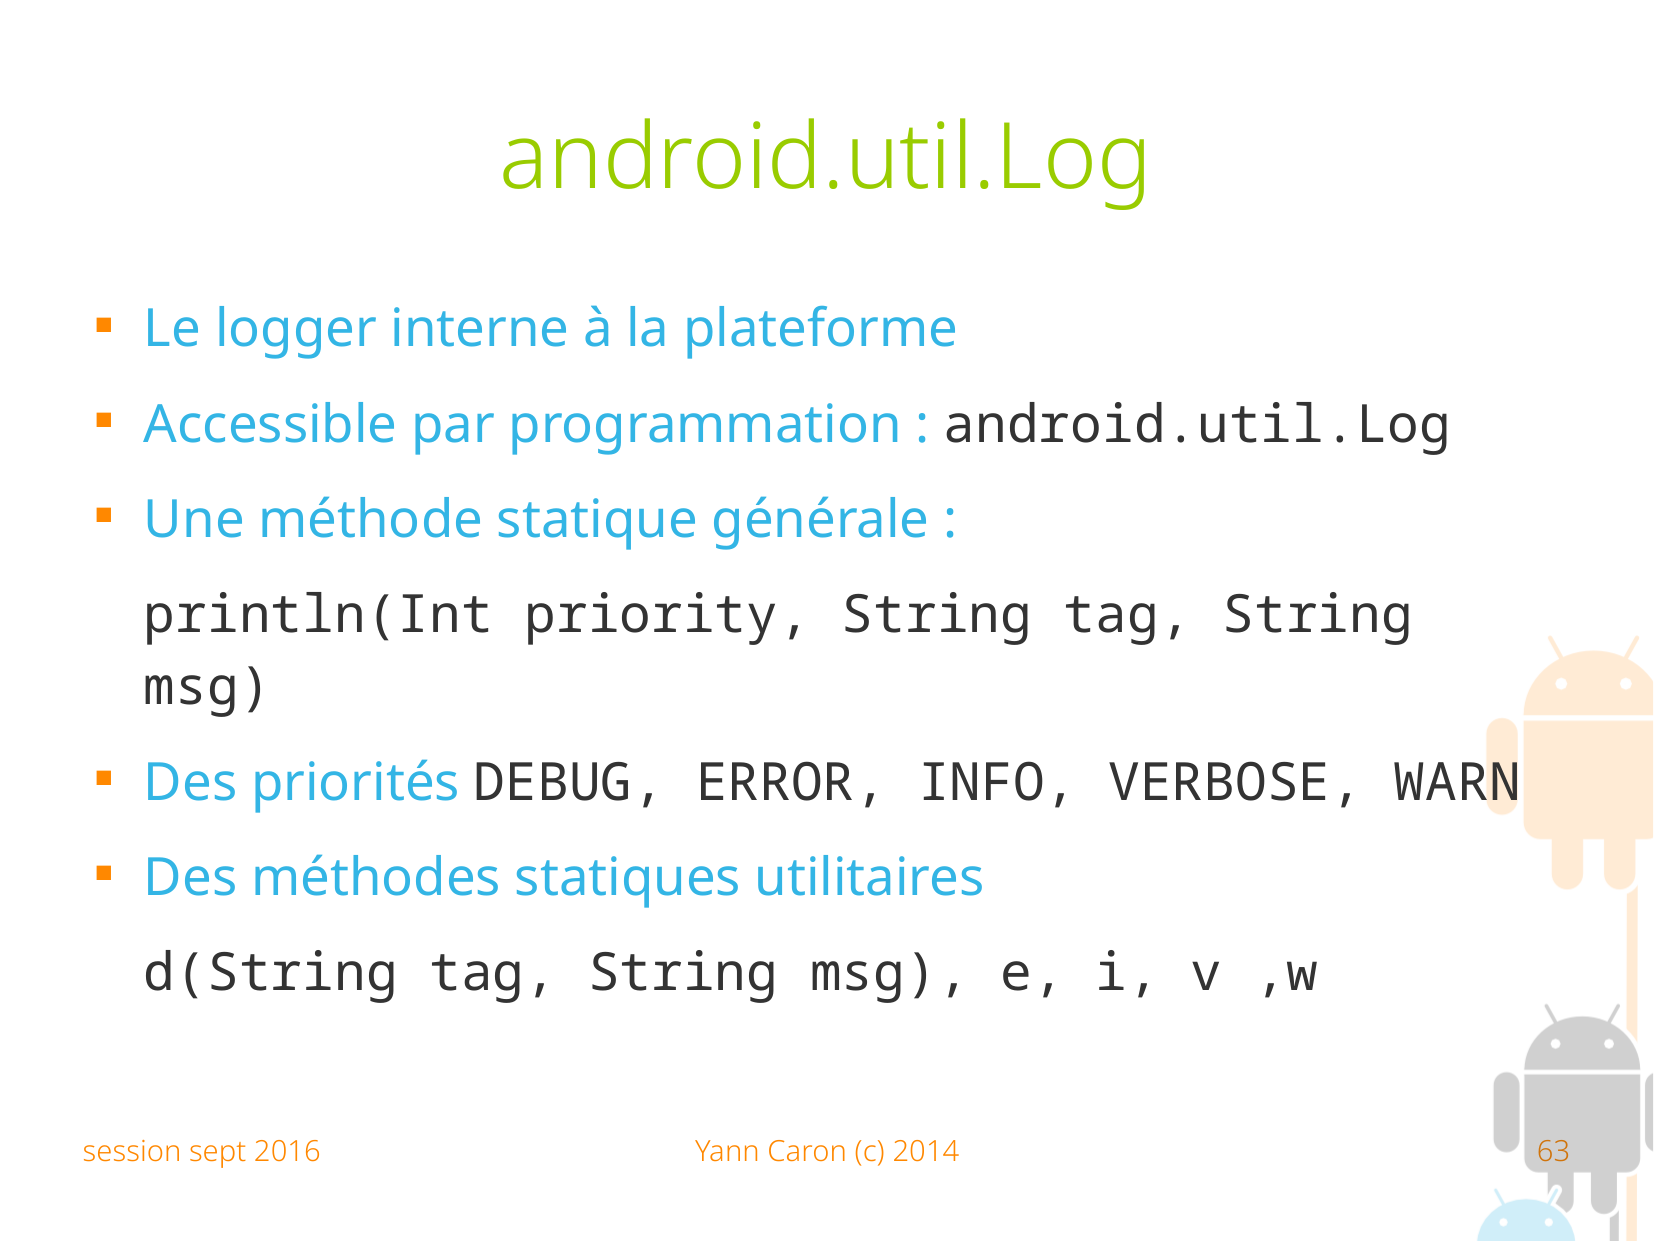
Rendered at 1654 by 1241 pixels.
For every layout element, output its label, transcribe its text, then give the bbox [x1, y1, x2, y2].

picture [240, 423, 1654, 1241]
title android.util.Log [82, 49, 1571, 257]
list Le logger interne à la plateforme Accessible par programmation : android.util.Log Une méthode statique générale : println(Int priority, String tag, String msg) Des priorités DEBUG, ERROR, INFO, VERBOSE, WARN Des méthodes statiques utilitaires d(String tag, String msg), e, i, v ,w [82, 290, 1571, 1010]
